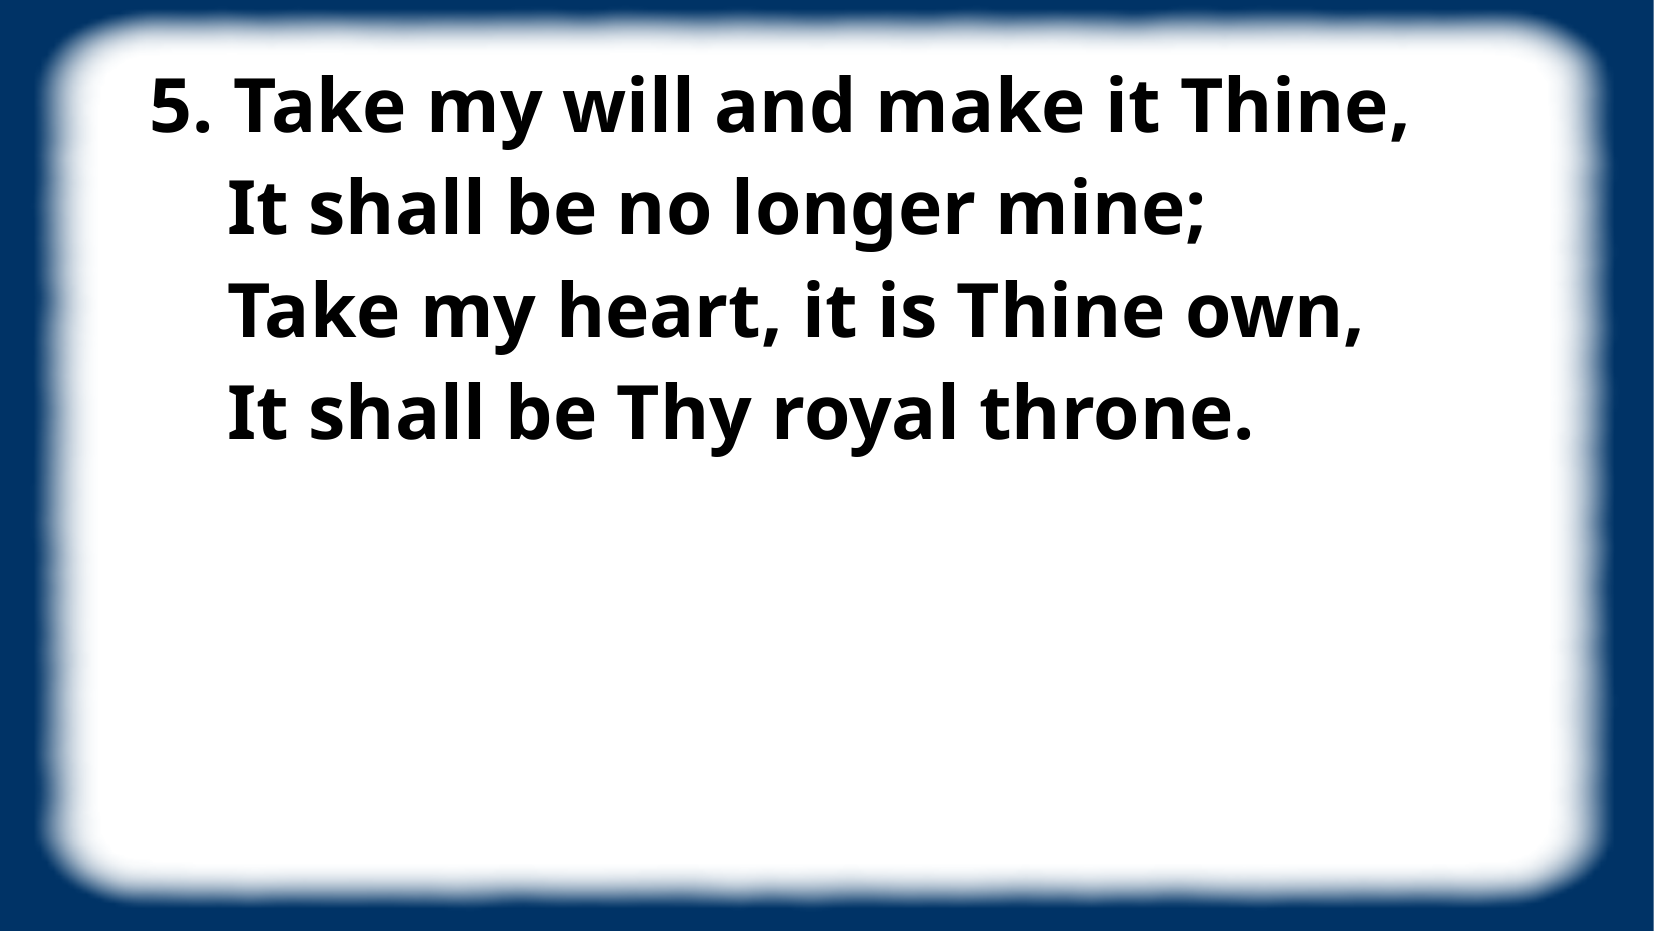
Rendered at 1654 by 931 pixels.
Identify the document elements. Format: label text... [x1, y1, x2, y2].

text_box 5. Take my will and make it Thine, It shall be no longer mine; Take my heart, it is Thine own, It shall be Thy royal throne. [135, 45, 1531, 504]
picture [0, 0, 1654, 931]
